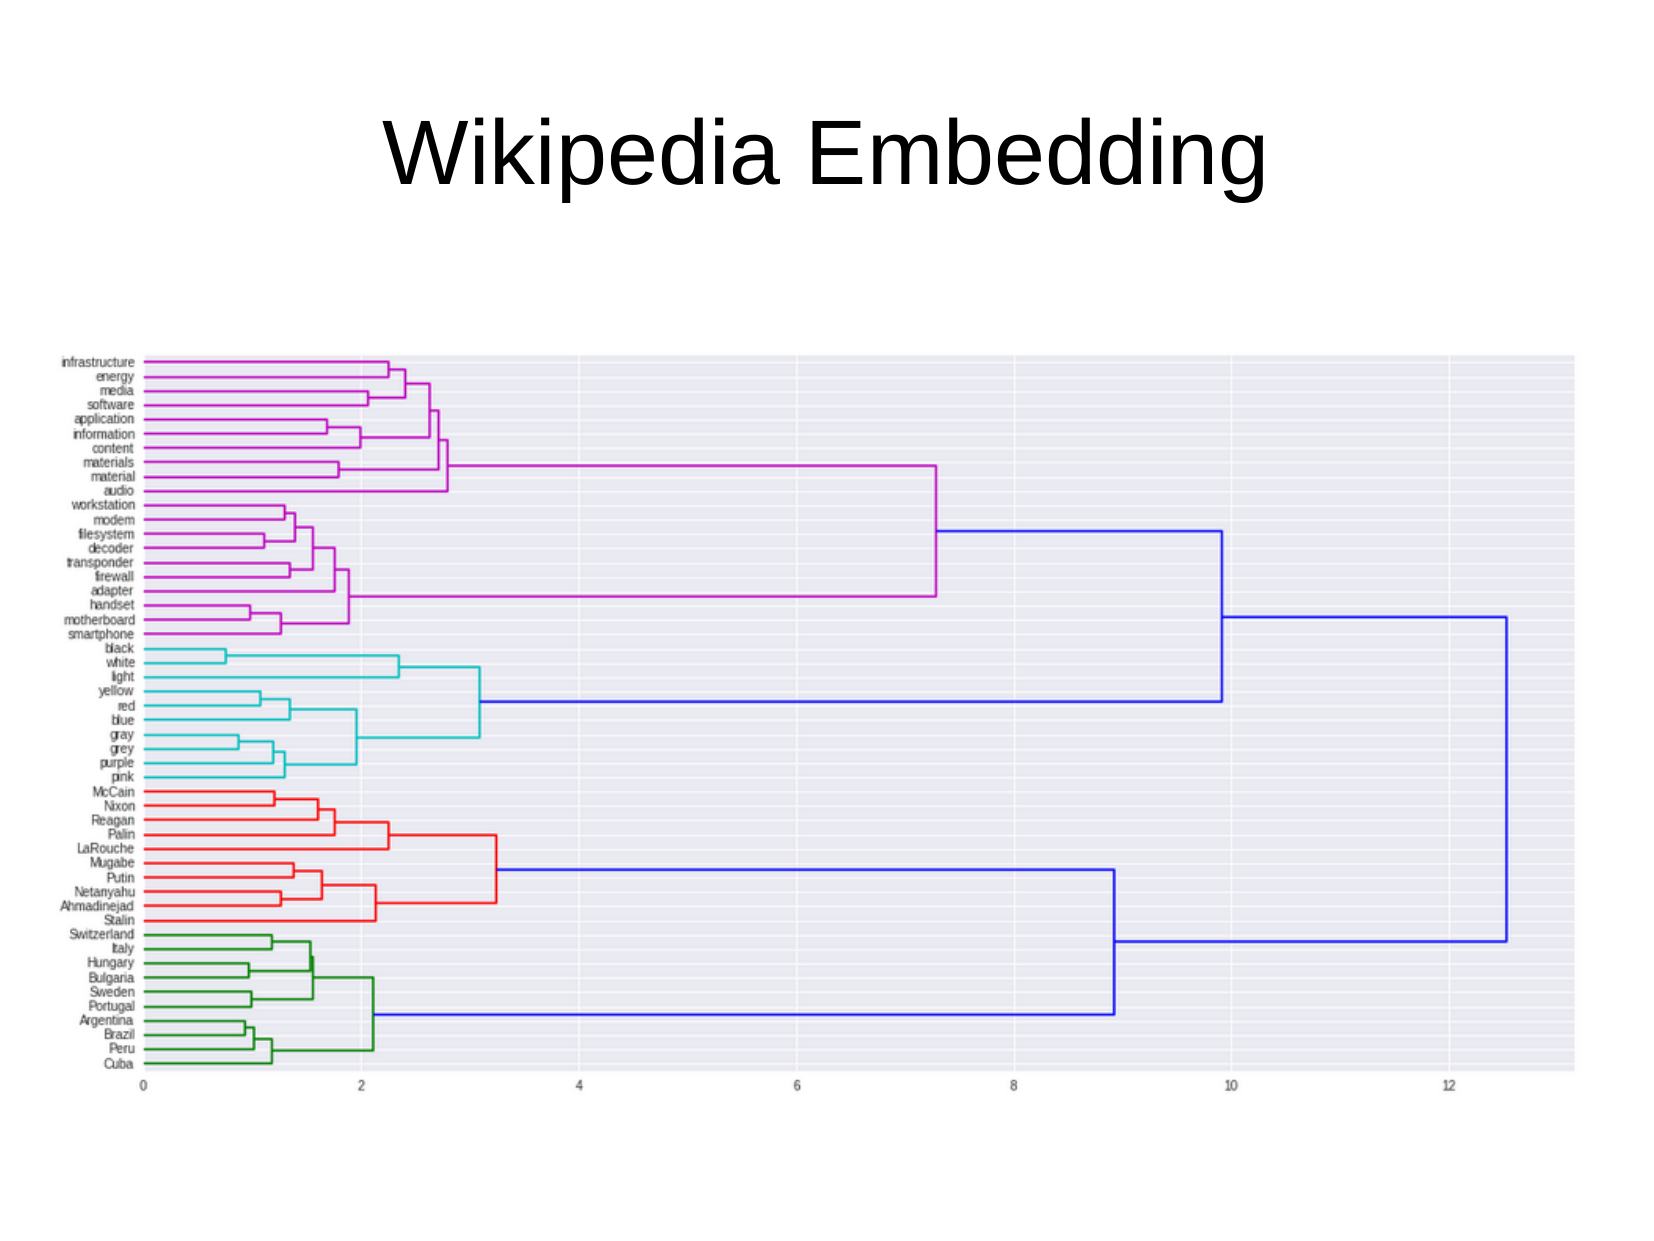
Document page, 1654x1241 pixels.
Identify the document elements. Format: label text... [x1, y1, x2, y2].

title Wikipedia Embedding [82, 49, 1571, 257]
picture [47, 342, 1595, 1110]
